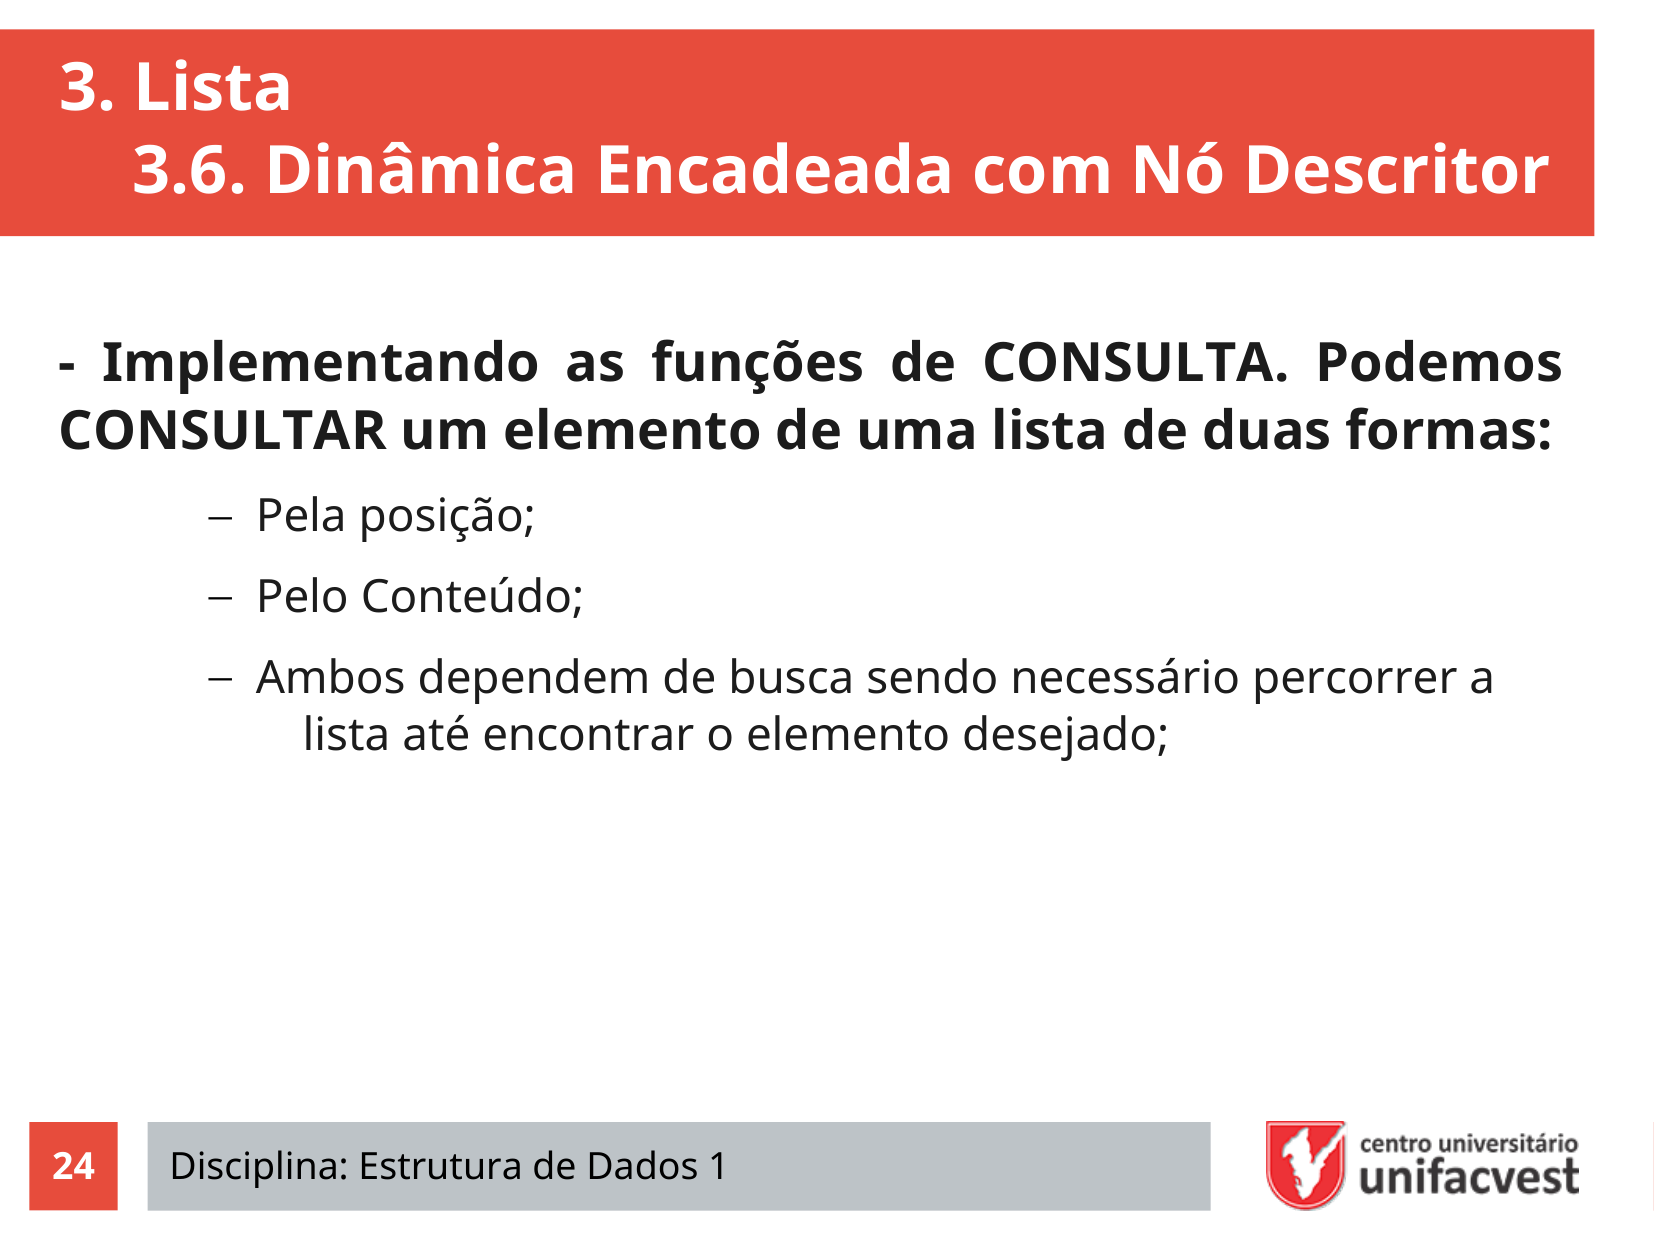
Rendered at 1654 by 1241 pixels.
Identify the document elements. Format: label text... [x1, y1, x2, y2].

text_box [1238, 1120, 1654, 1212]
picture [1266, 1121, 1579, 1211]
text_box Disciplina: Estrutura de Dados 1 [154, 1132, 1205, 1196]
list - Implementando as funções de CONSULTA. Podemos CONSULTAR um elemento de uma lista de duas formas: Pela posição; Pelo Conteúdo; Ambos dependem de busca sendo necessário percorrer a lista até encontrar o elemento desejado; [59, 324, 1566, 1093]
title 3. Lista 3.6. Dinâmica Encadeada com Nó Descritor [59, 59, 1595, 207]
